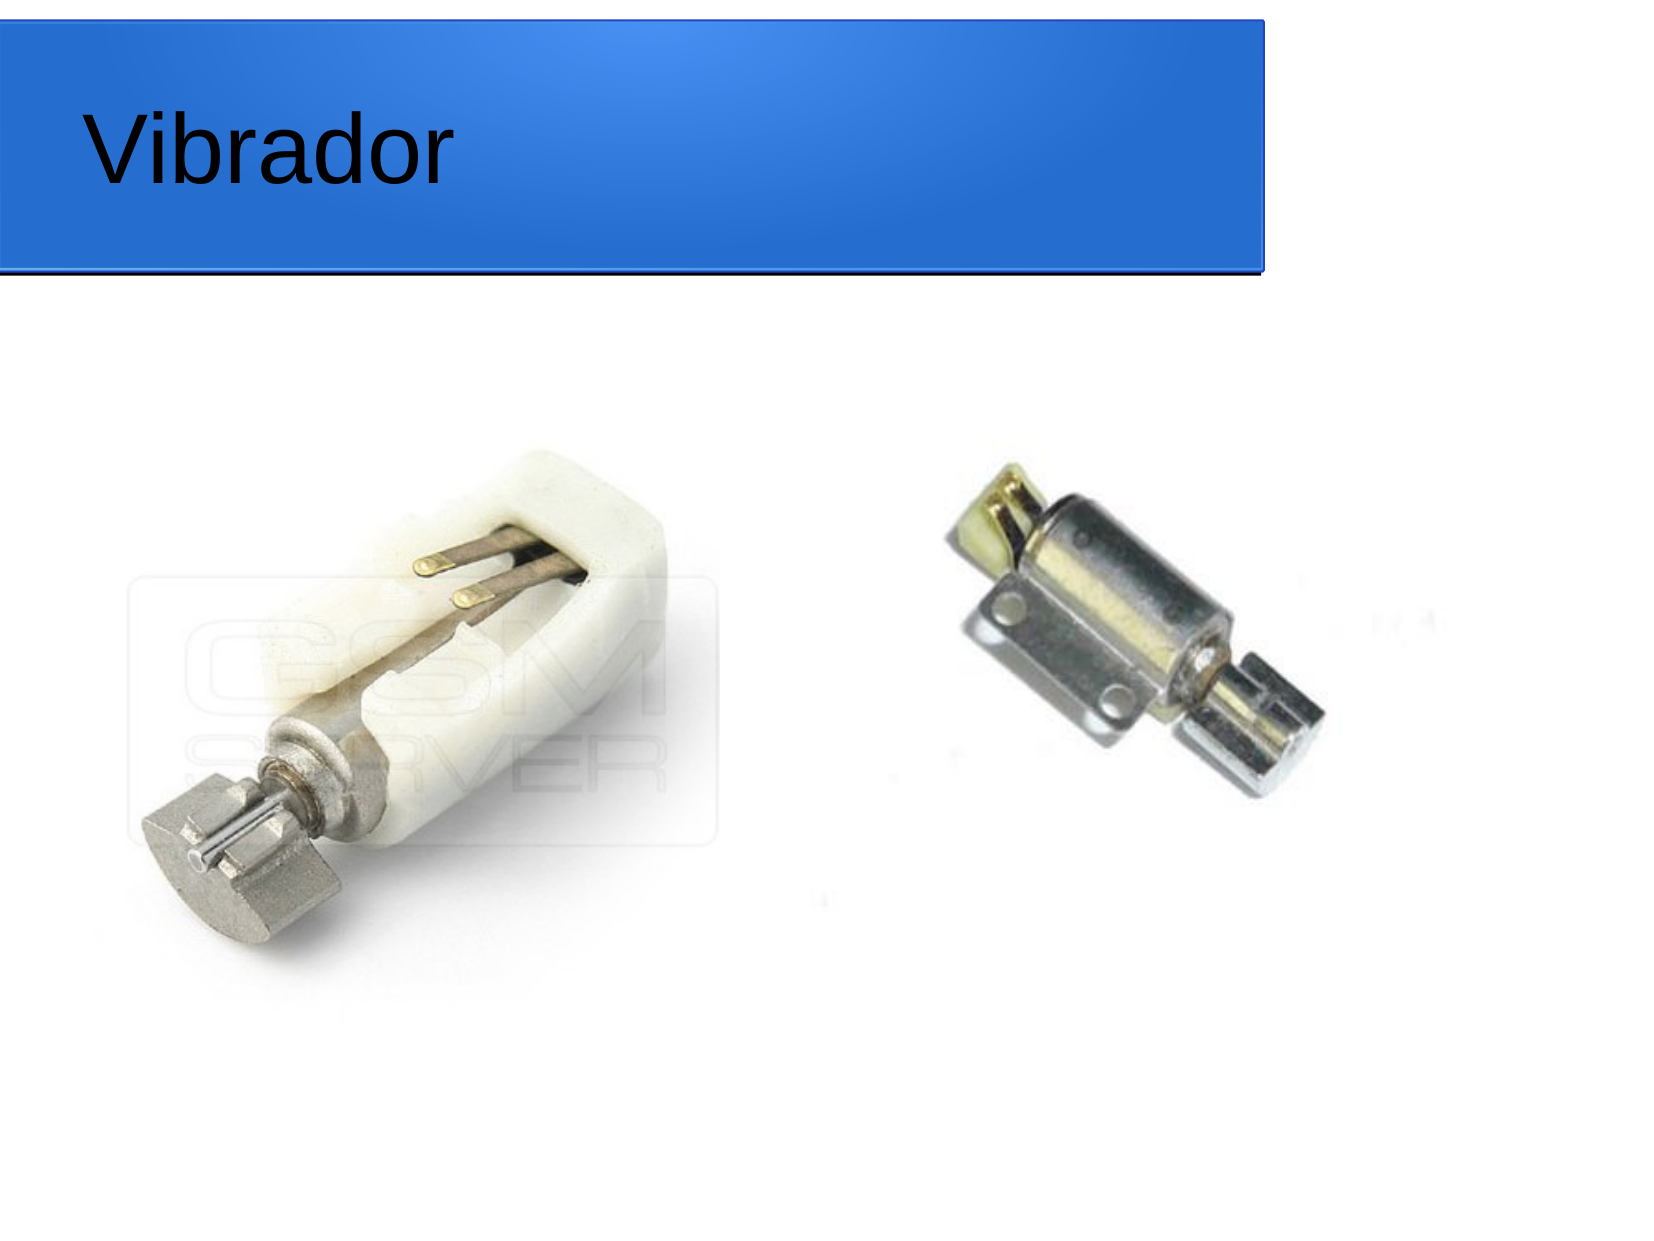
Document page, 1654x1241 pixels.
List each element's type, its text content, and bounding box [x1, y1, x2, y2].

title Vibrador [82, 47, 1235, 252]
picture [7, 301, 1536, 1123]
